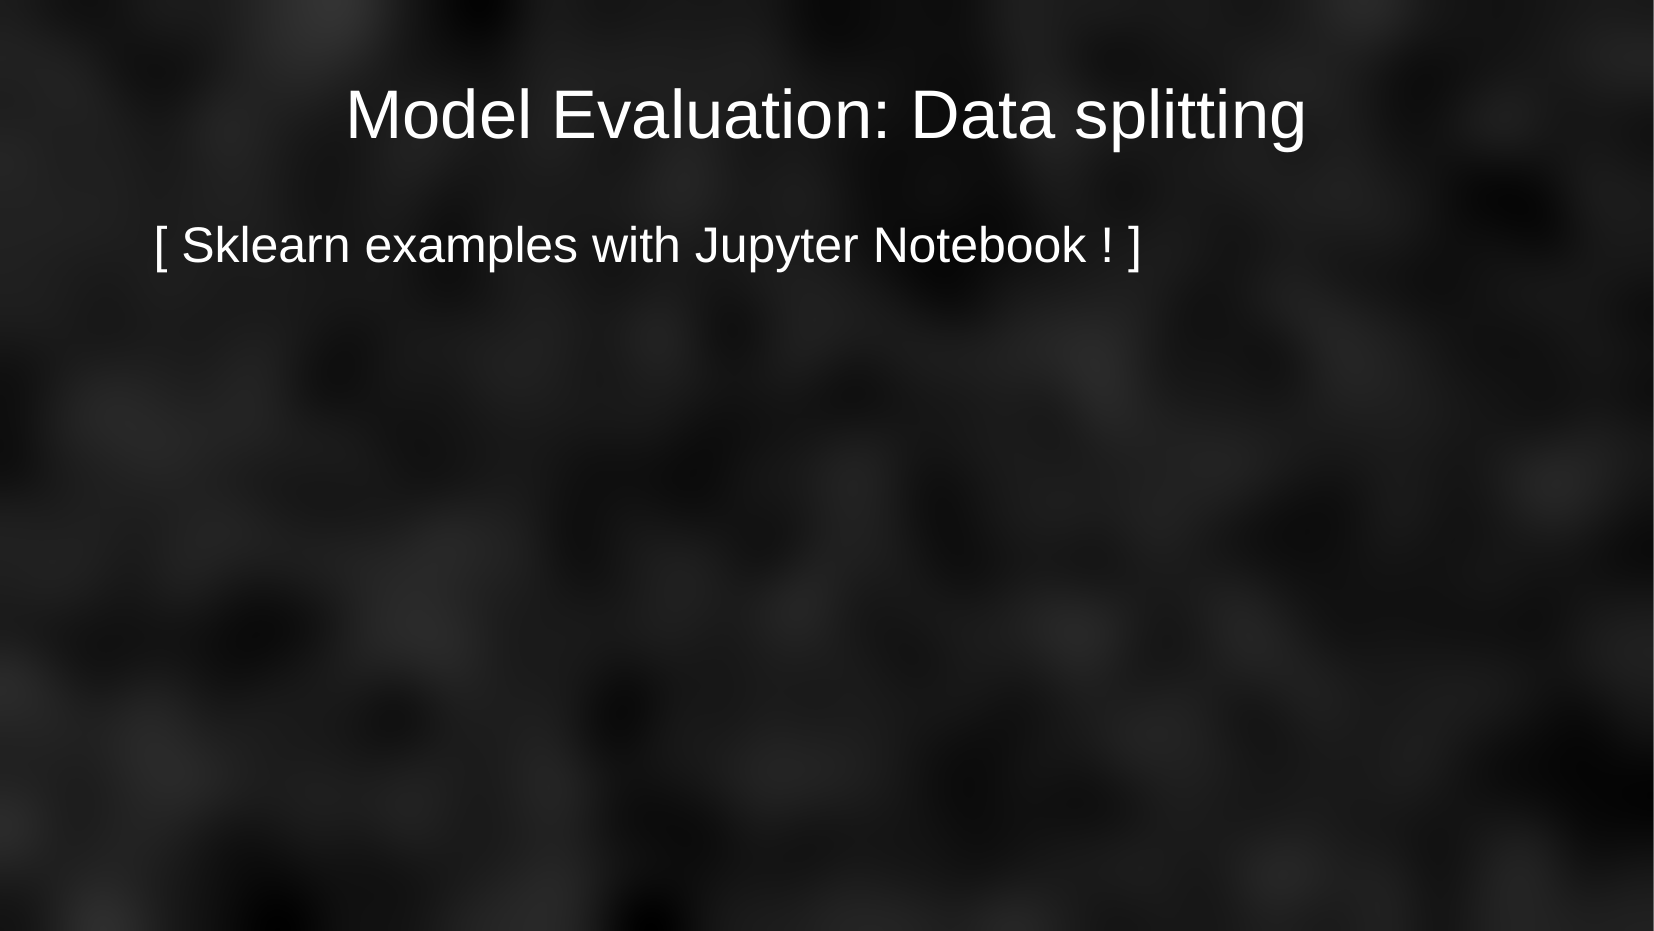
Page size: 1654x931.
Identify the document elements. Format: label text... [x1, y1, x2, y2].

list [ Sklearn examples with Jupyter Notebook ! ] [82, 217, 1571, 758]
picture [0, 0, 1654, 931]
title Model Evaluation: Data splitting [82, 37, 1571, 193]
